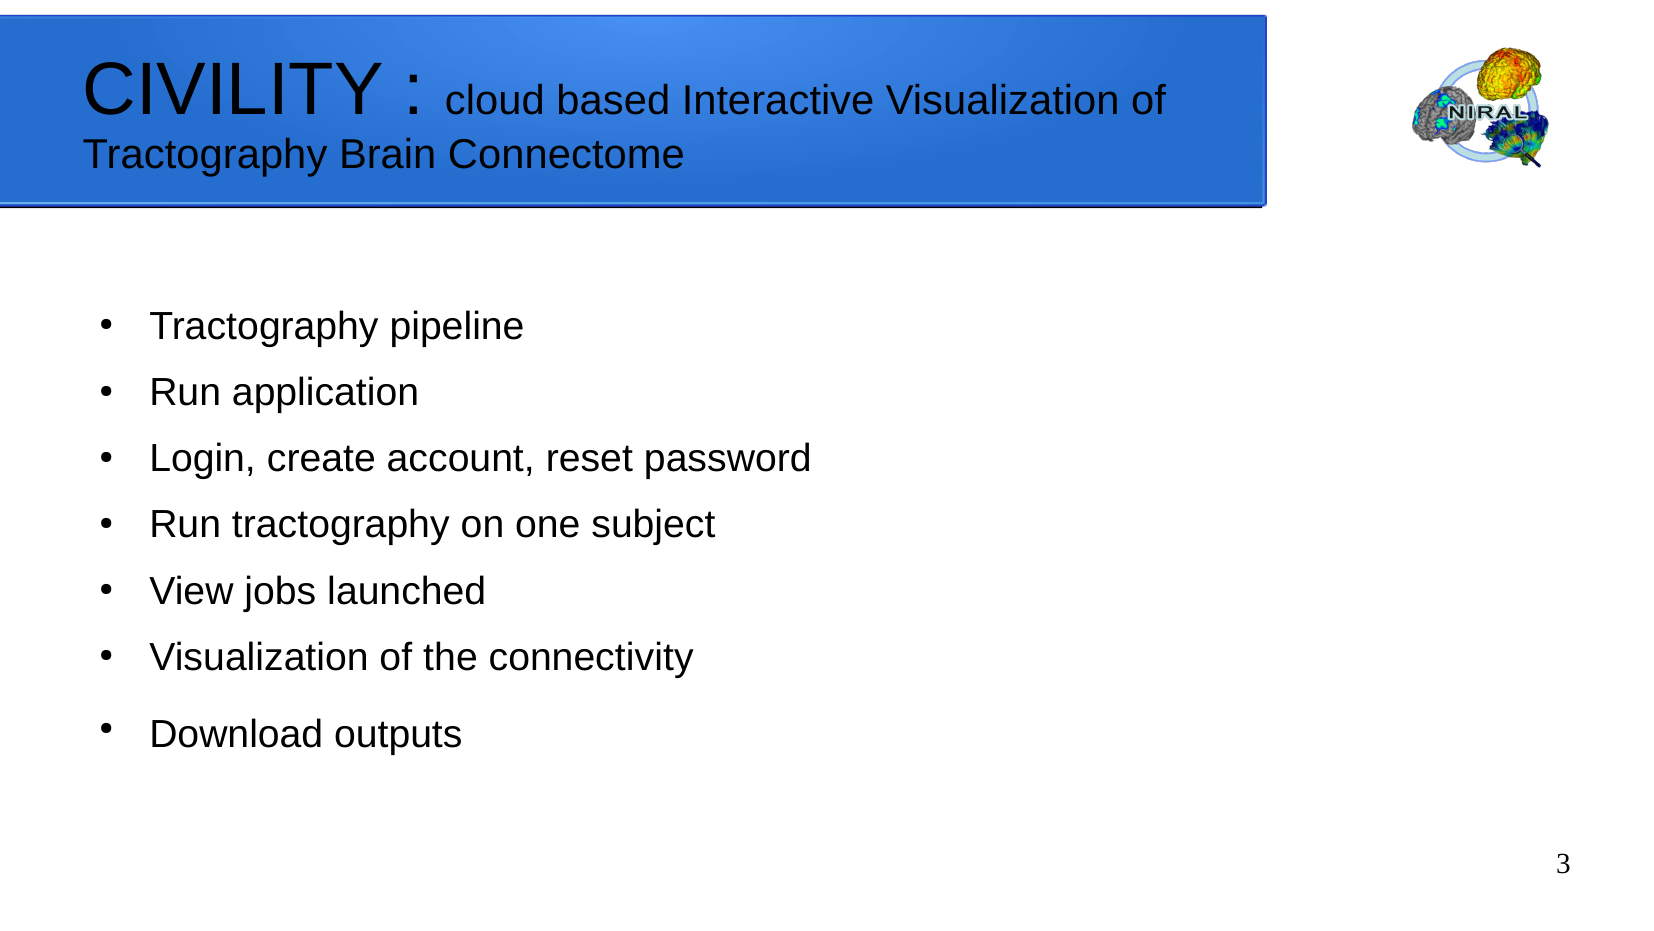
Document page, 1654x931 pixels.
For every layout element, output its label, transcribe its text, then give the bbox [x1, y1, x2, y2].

picture [0, 13, 1270, 212]
list Tractography pipeline Run application Login, create account, reset password Run tractography on one subject View jobs launched Visualization of the connectivity Download outputs [82, 224, 1571, 764]
picture [1395, 20, 1576, 196]
title CIVILITY : cloud based Interactive Visualization of Tractography Brain Connectome [82, 35, 1235, 189]
